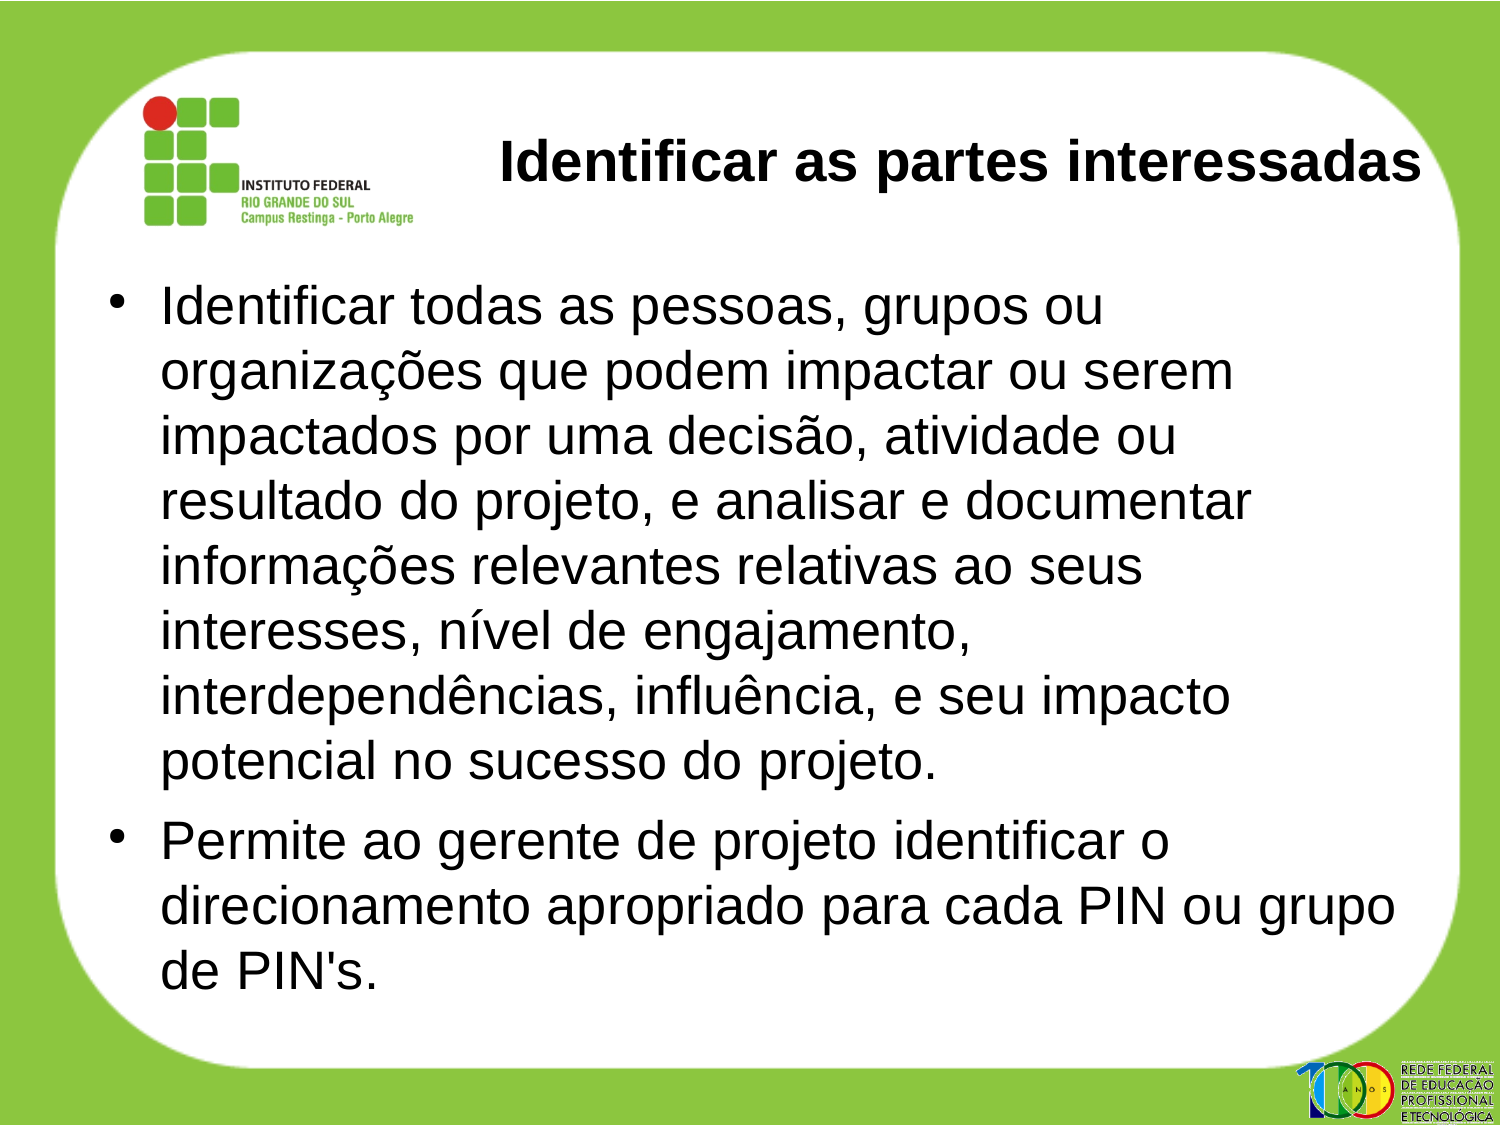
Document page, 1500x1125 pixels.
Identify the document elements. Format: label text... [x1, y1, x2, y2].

picture [0, 1, 1500, 1125]
title Identificar as partes interessadas [448, 82, 1500, 271]
list Identificar todas as pessoas, grupos ou organizações que podem impactar ou serem impactados por uma decisão, atividade ou resultado do projeto, e analisar e documentar informações relevantes relativas ao seus interesses, nível de engajamento, interdependências, influência, e seu impacto potencial no sucesso do projeto. Permite ao gerente de projeto identificar o direcionamento apropriado para cada PIN ou grupo de PIN's. [75, 262, 1426, 1035]
